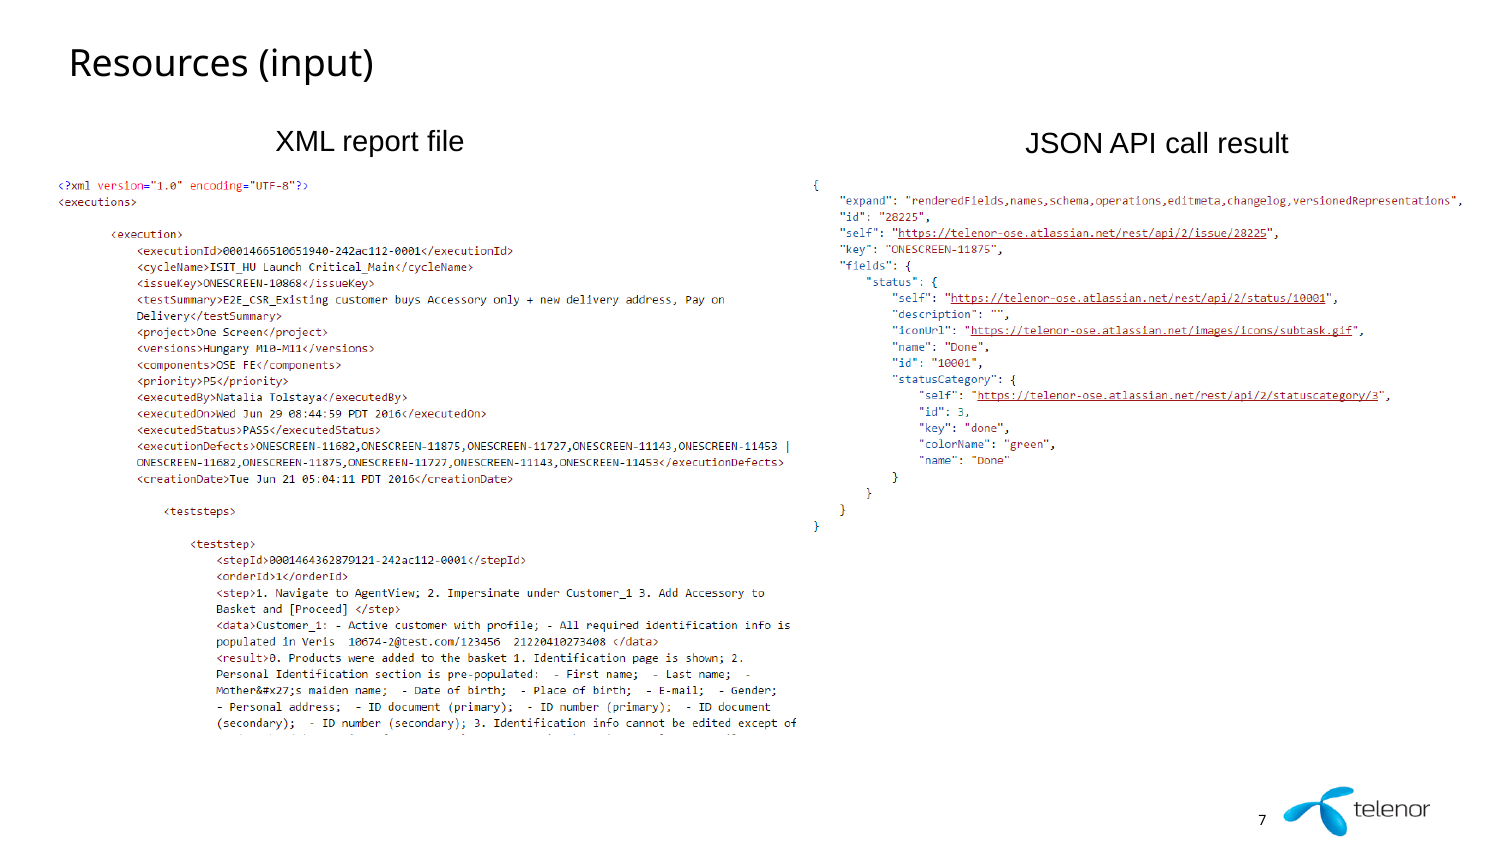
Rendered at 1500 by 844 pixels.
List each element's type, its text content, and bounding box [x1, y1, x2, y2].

text_box XML report file [260, 117, 481, 166]
text_box JSON API call result [1010, 120, 1305, 168]
picture [1277, 782, 1430, 844]
title Resources (input) [68, 39, 1430, 85]
picture [810, 176, 1471, 541]
picture [53, 178, 796, 736]
